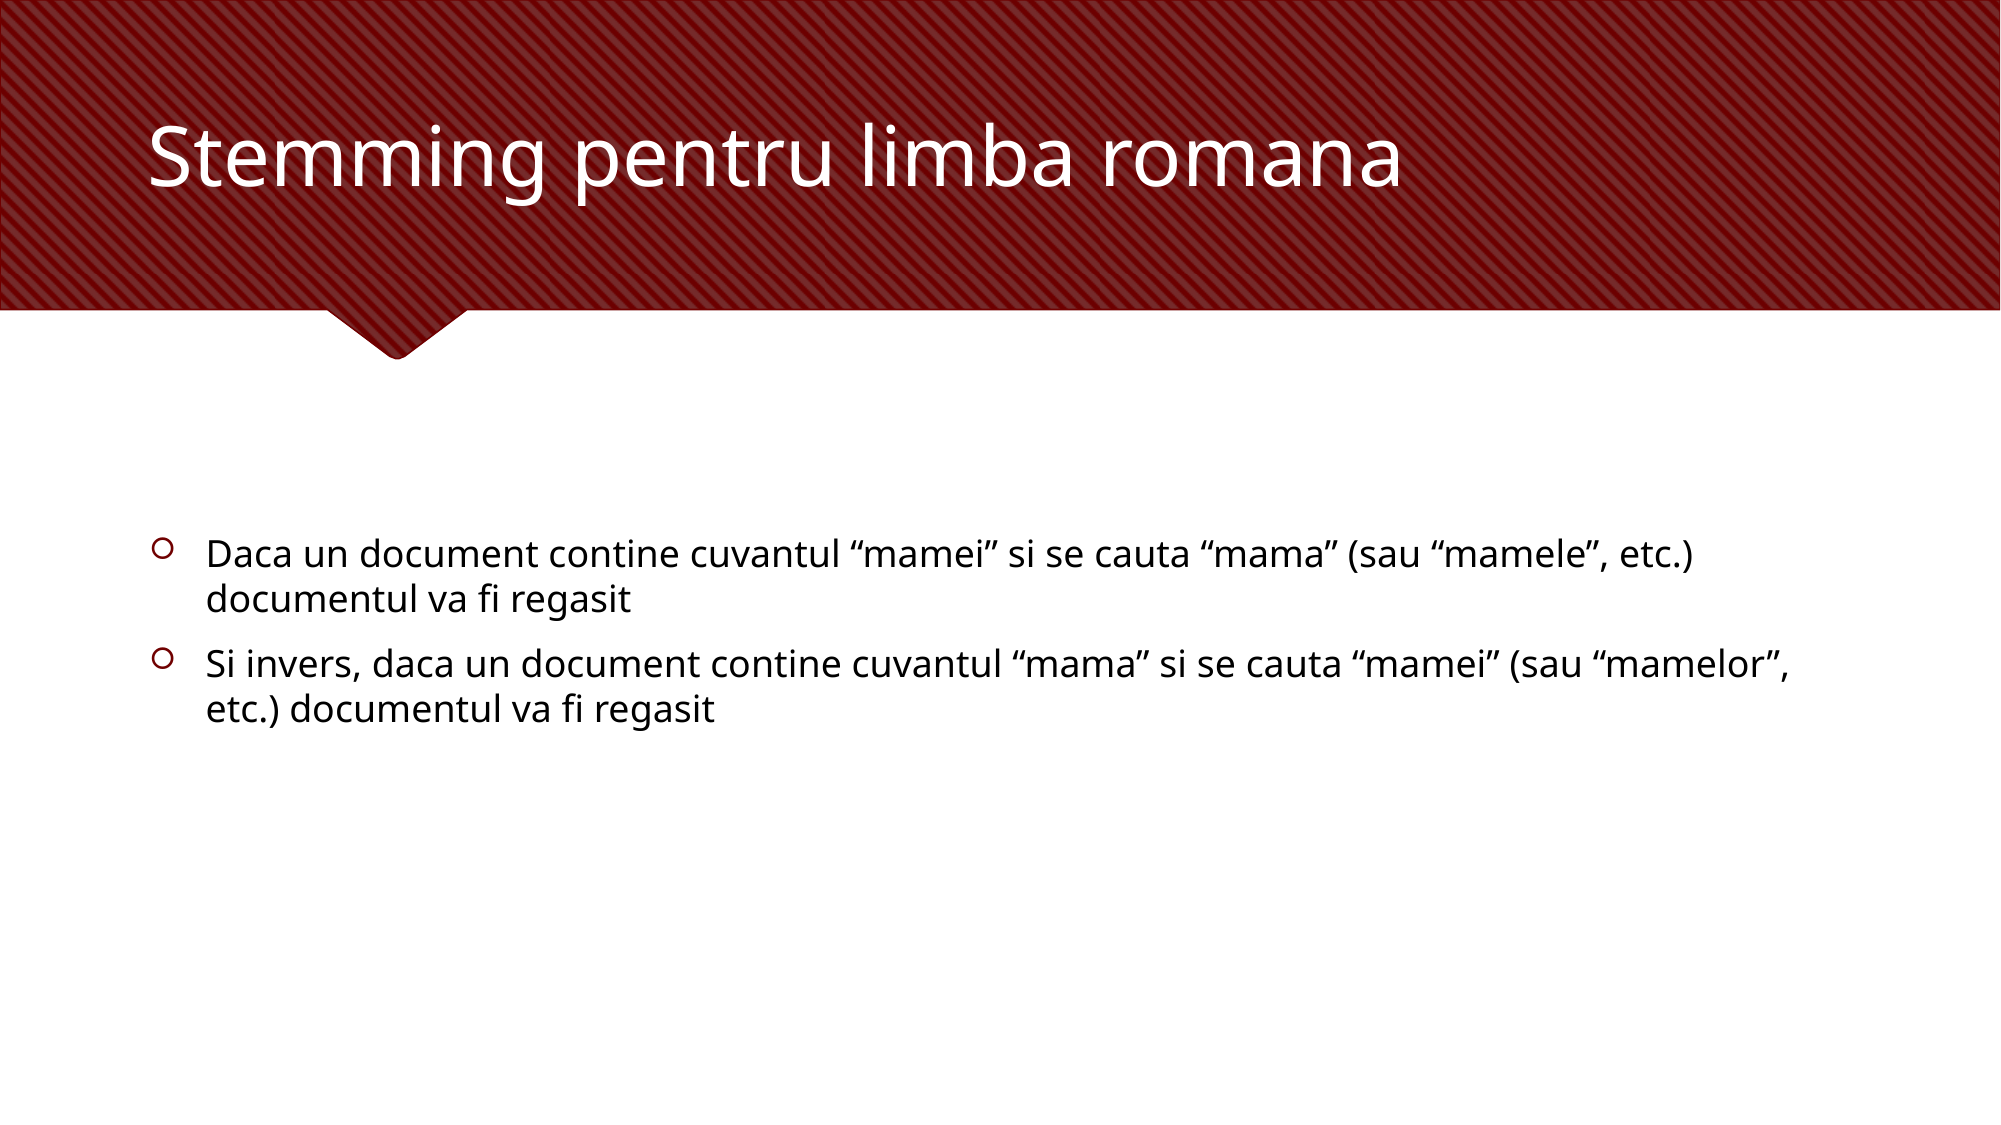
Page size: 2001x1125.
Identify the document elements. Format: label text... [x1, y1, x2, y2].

title Stemming pentru limba romana [132, 73, 1868, 233]
list Daca un document contine cuvantul “mamei” si se cauta “mama” (sau “mamele”, etc.) documentul va fi regasit Si invers, daca un document contine cuvantul “mama” si se cauta “mamei” (sau “mamelor”, etc.) documentul va fi regasit [134, 364, 1866, 962]
picture [1, 1, 1999, 357]
